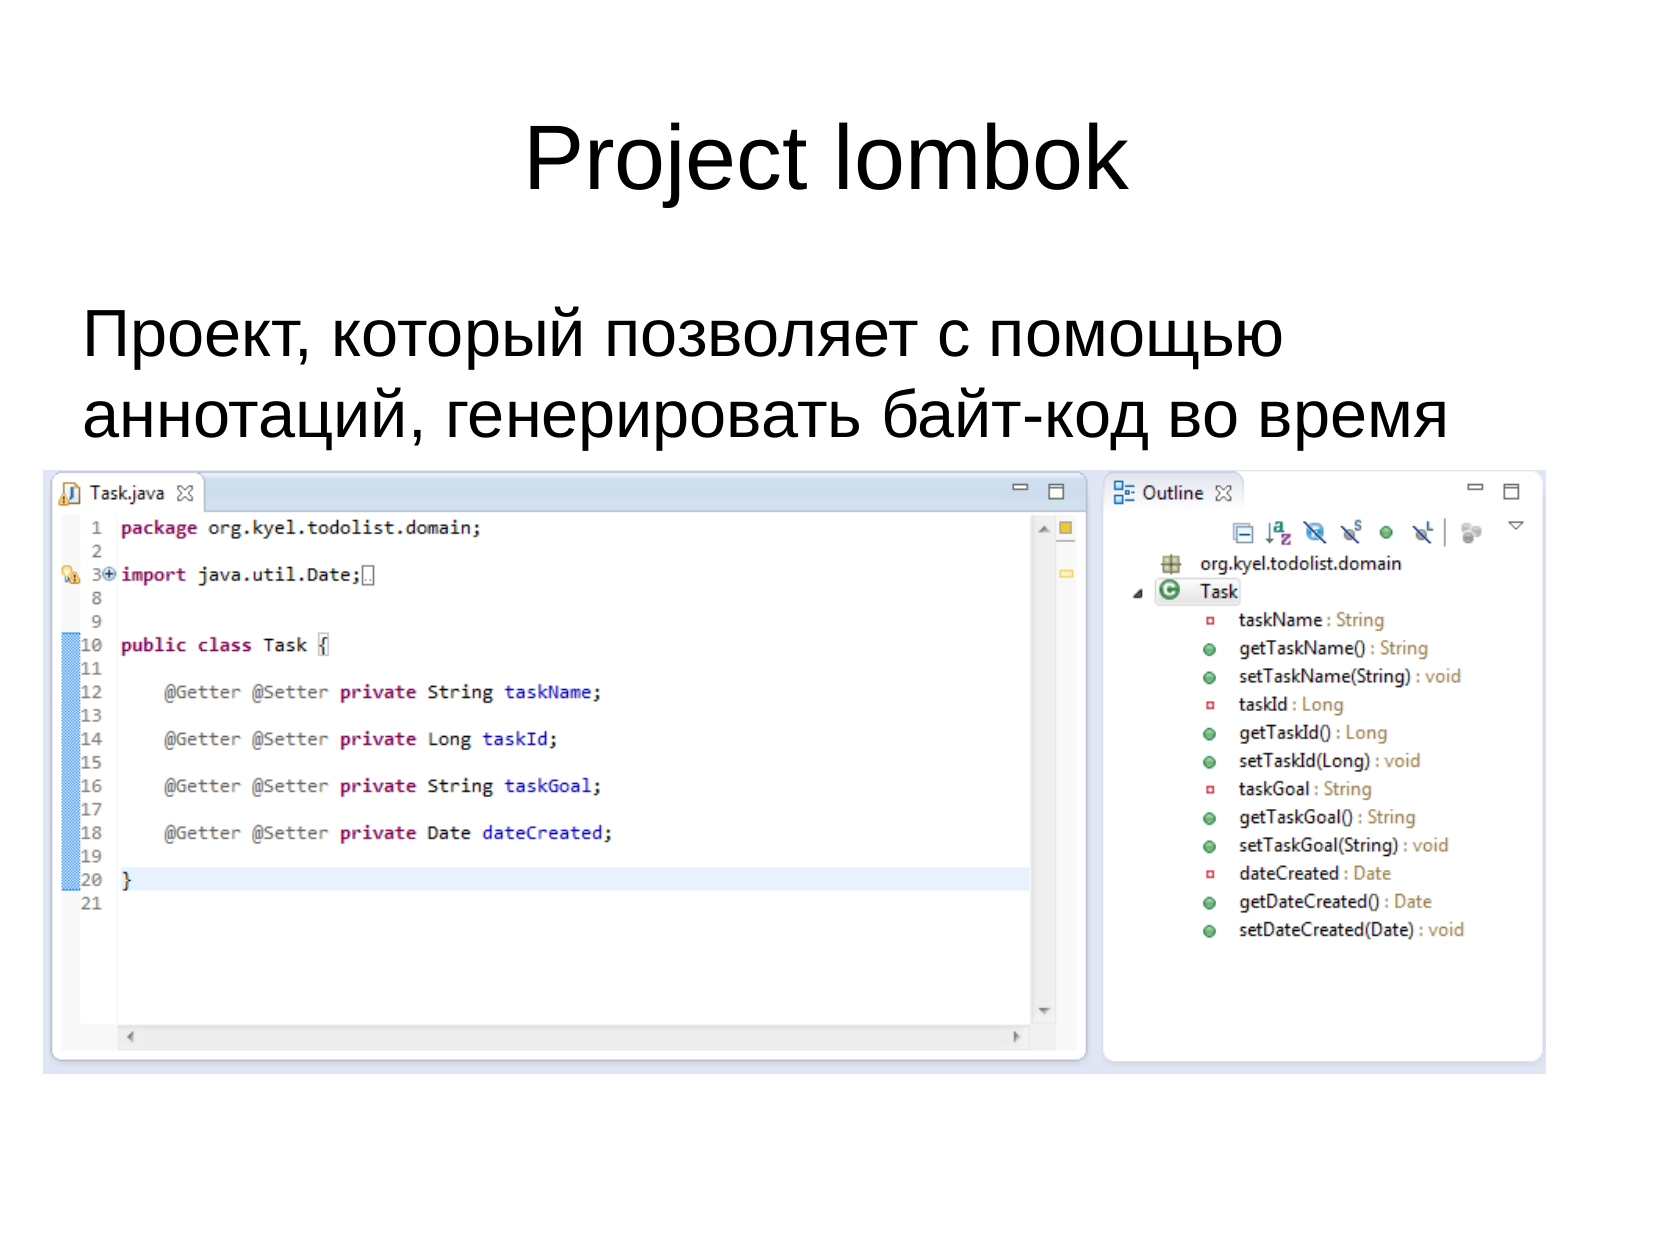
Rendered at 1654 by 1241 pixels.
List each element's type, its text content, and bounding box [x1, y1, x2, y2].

list Проект, который позволяет с помощью аннотаций, генерировать байт-код во время компиляции [82, 290, 1571, 1010]
picture [43, 470, 1546, 1074]
title Project lombok [82, 49, 1571, 257]
